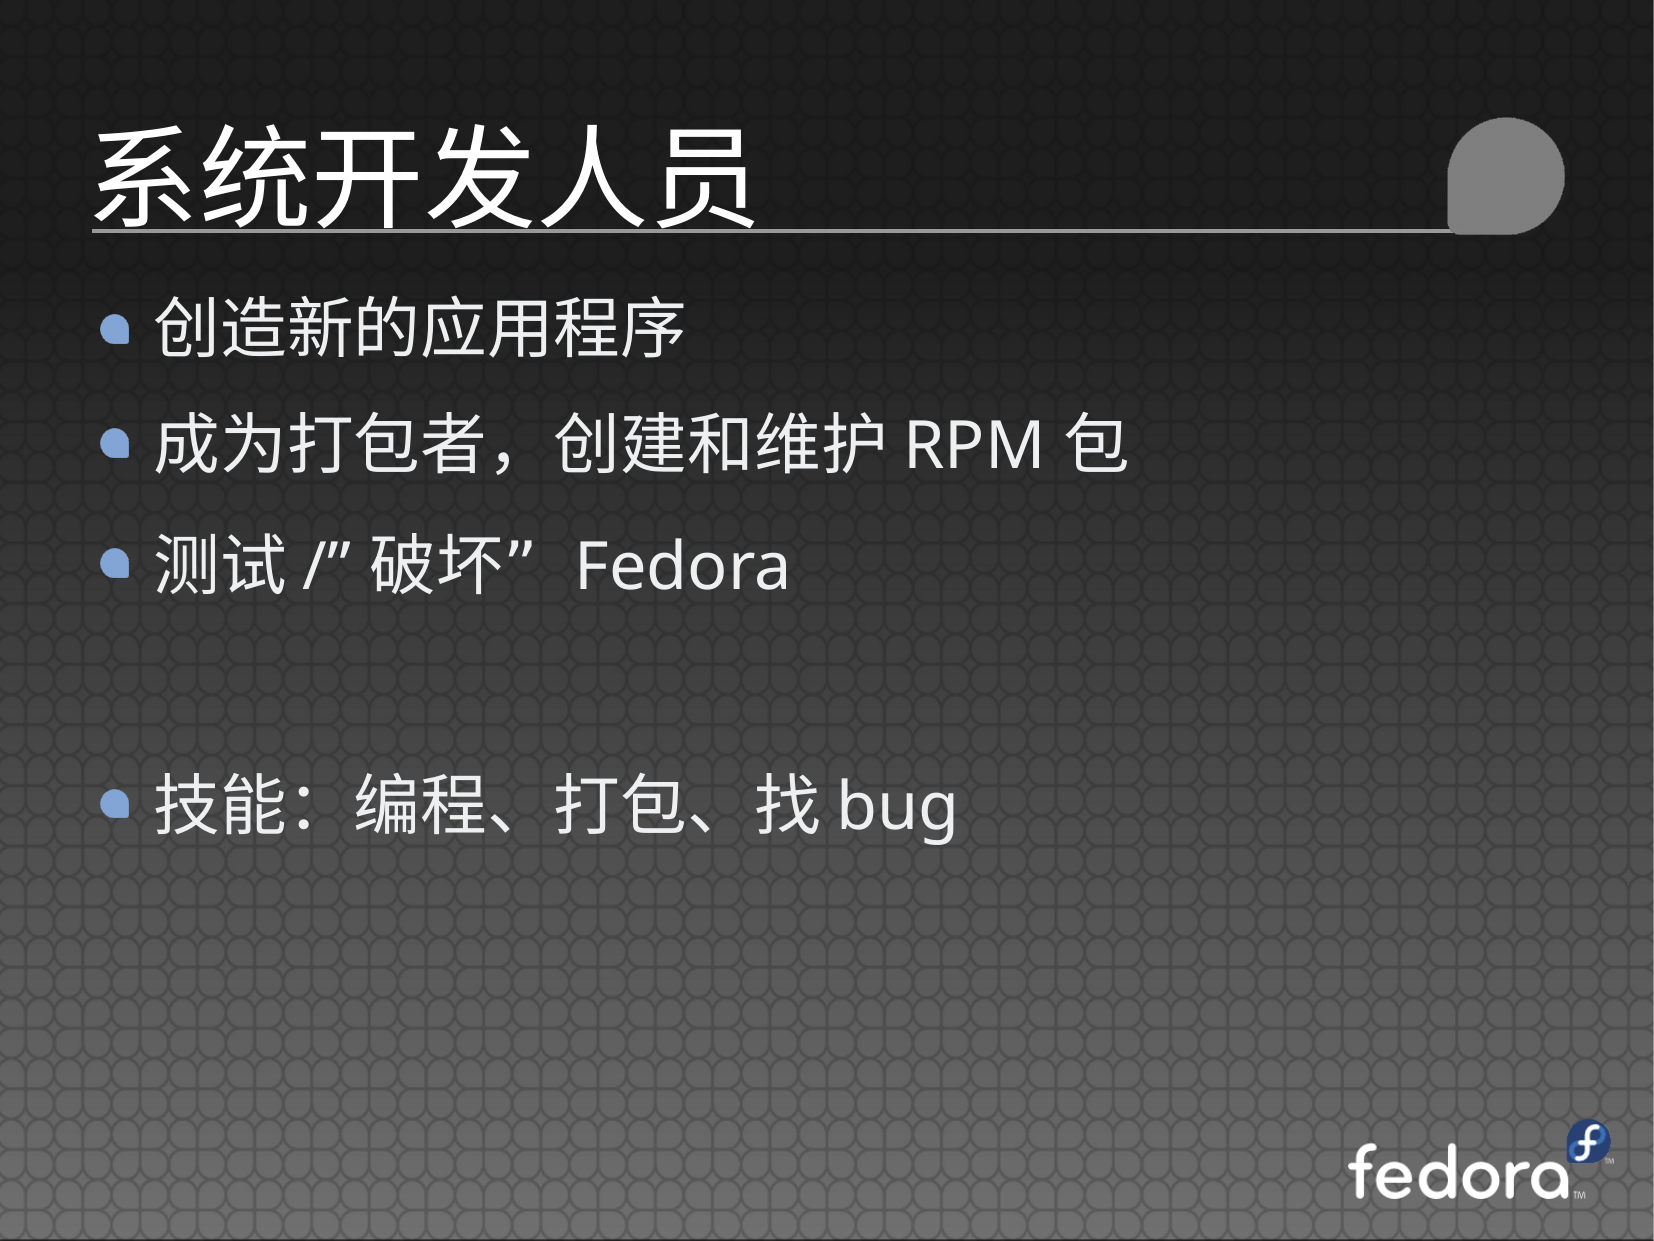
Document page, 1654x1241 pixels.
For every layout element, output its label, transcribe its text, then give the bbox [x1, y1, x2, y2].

title 系统开发人员 [86, 112, 1576, 249]
list 创造新的应用程序 成为打包者，创建和维护RPM包 测试/”破坏” Fedora 技能：编程、打包、找bug [82, 290, 1571, 1031]
picture [0, 0, 1654, 1241]
